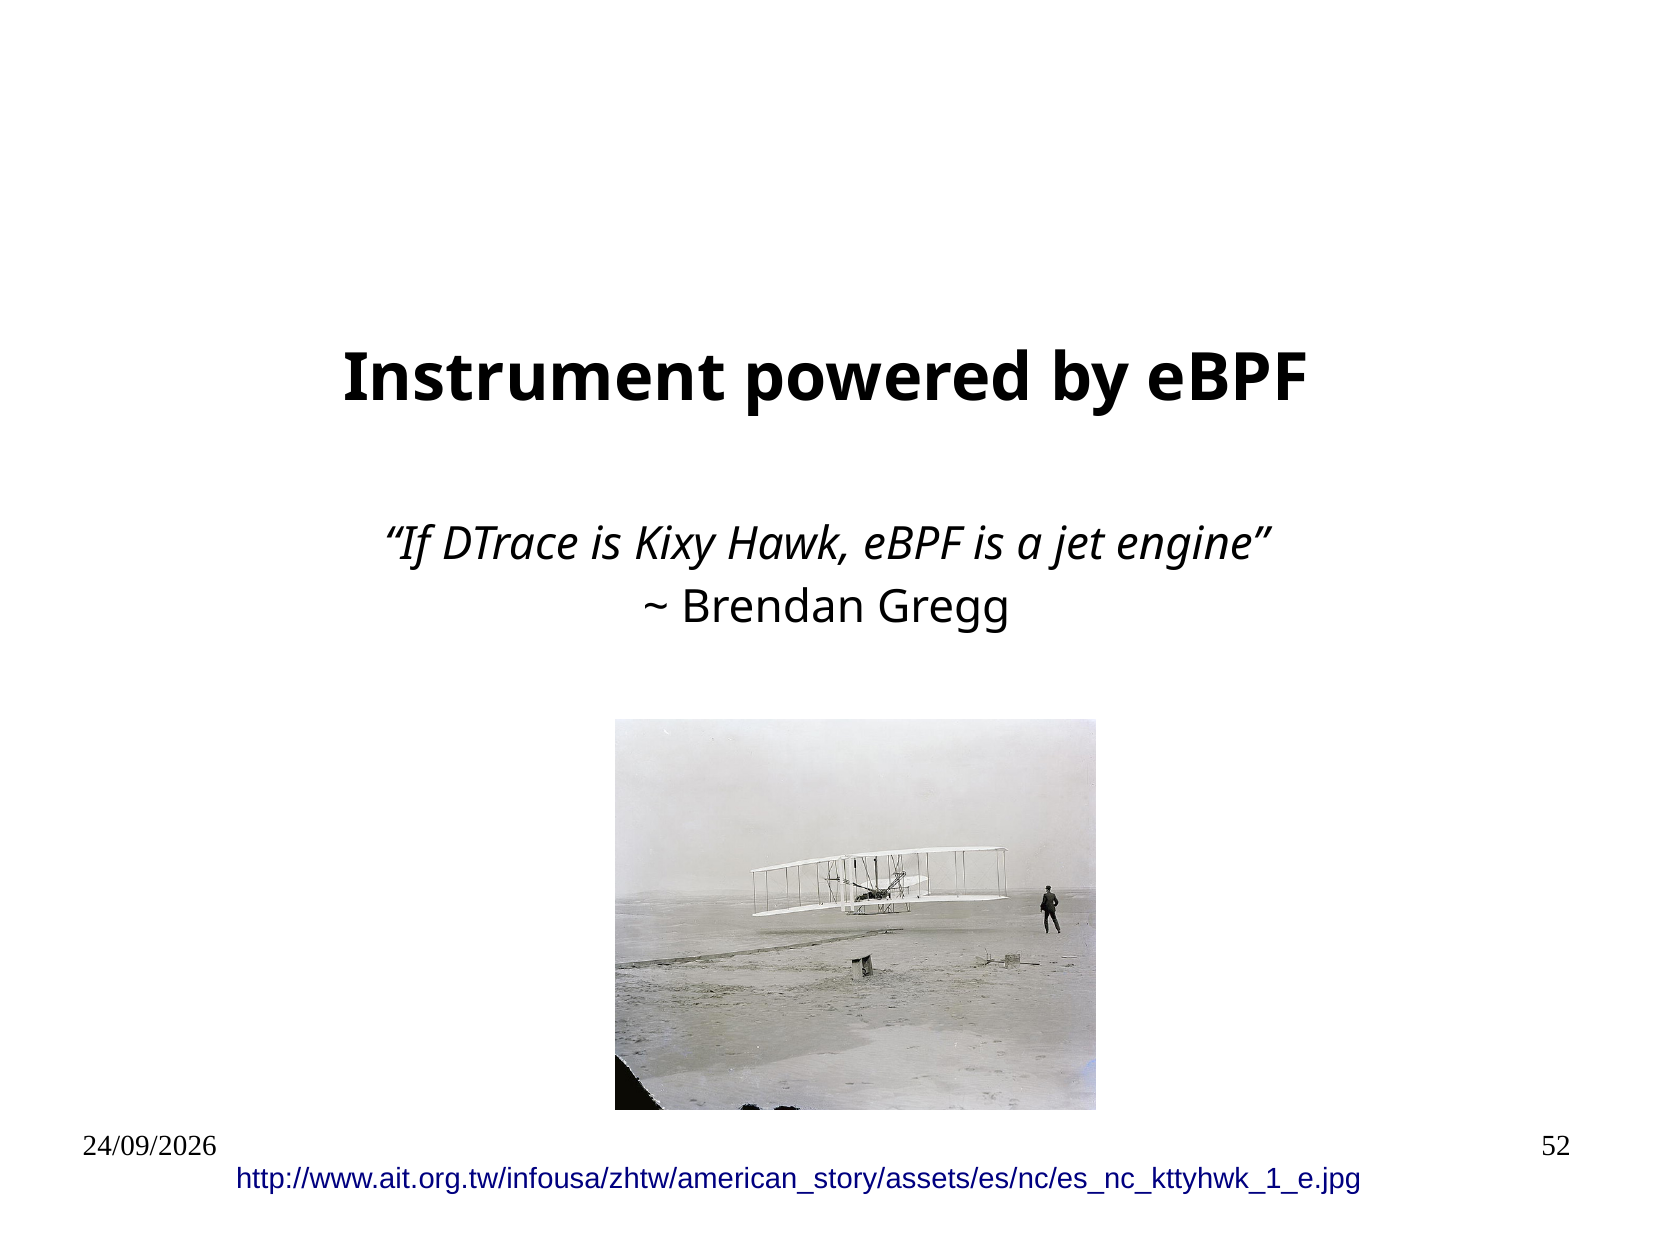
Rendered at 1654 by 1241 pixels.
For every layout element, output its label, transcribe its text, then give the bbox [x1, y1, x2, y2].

subtitle Instrument powered by eBPF “If DTrace is Kixy Hawk, eBPF is a jet engine” ~ Brendan Gregg [82, 49, 1571, 916]
text_box http://www.ait.org.tw/infousa/zhtw/american_story/assets/es/nc/es_nc_kttyhwk_1_e.jpg [221, 1155, 1407, 1208]
picture [615, 719, 1096, 1111]
